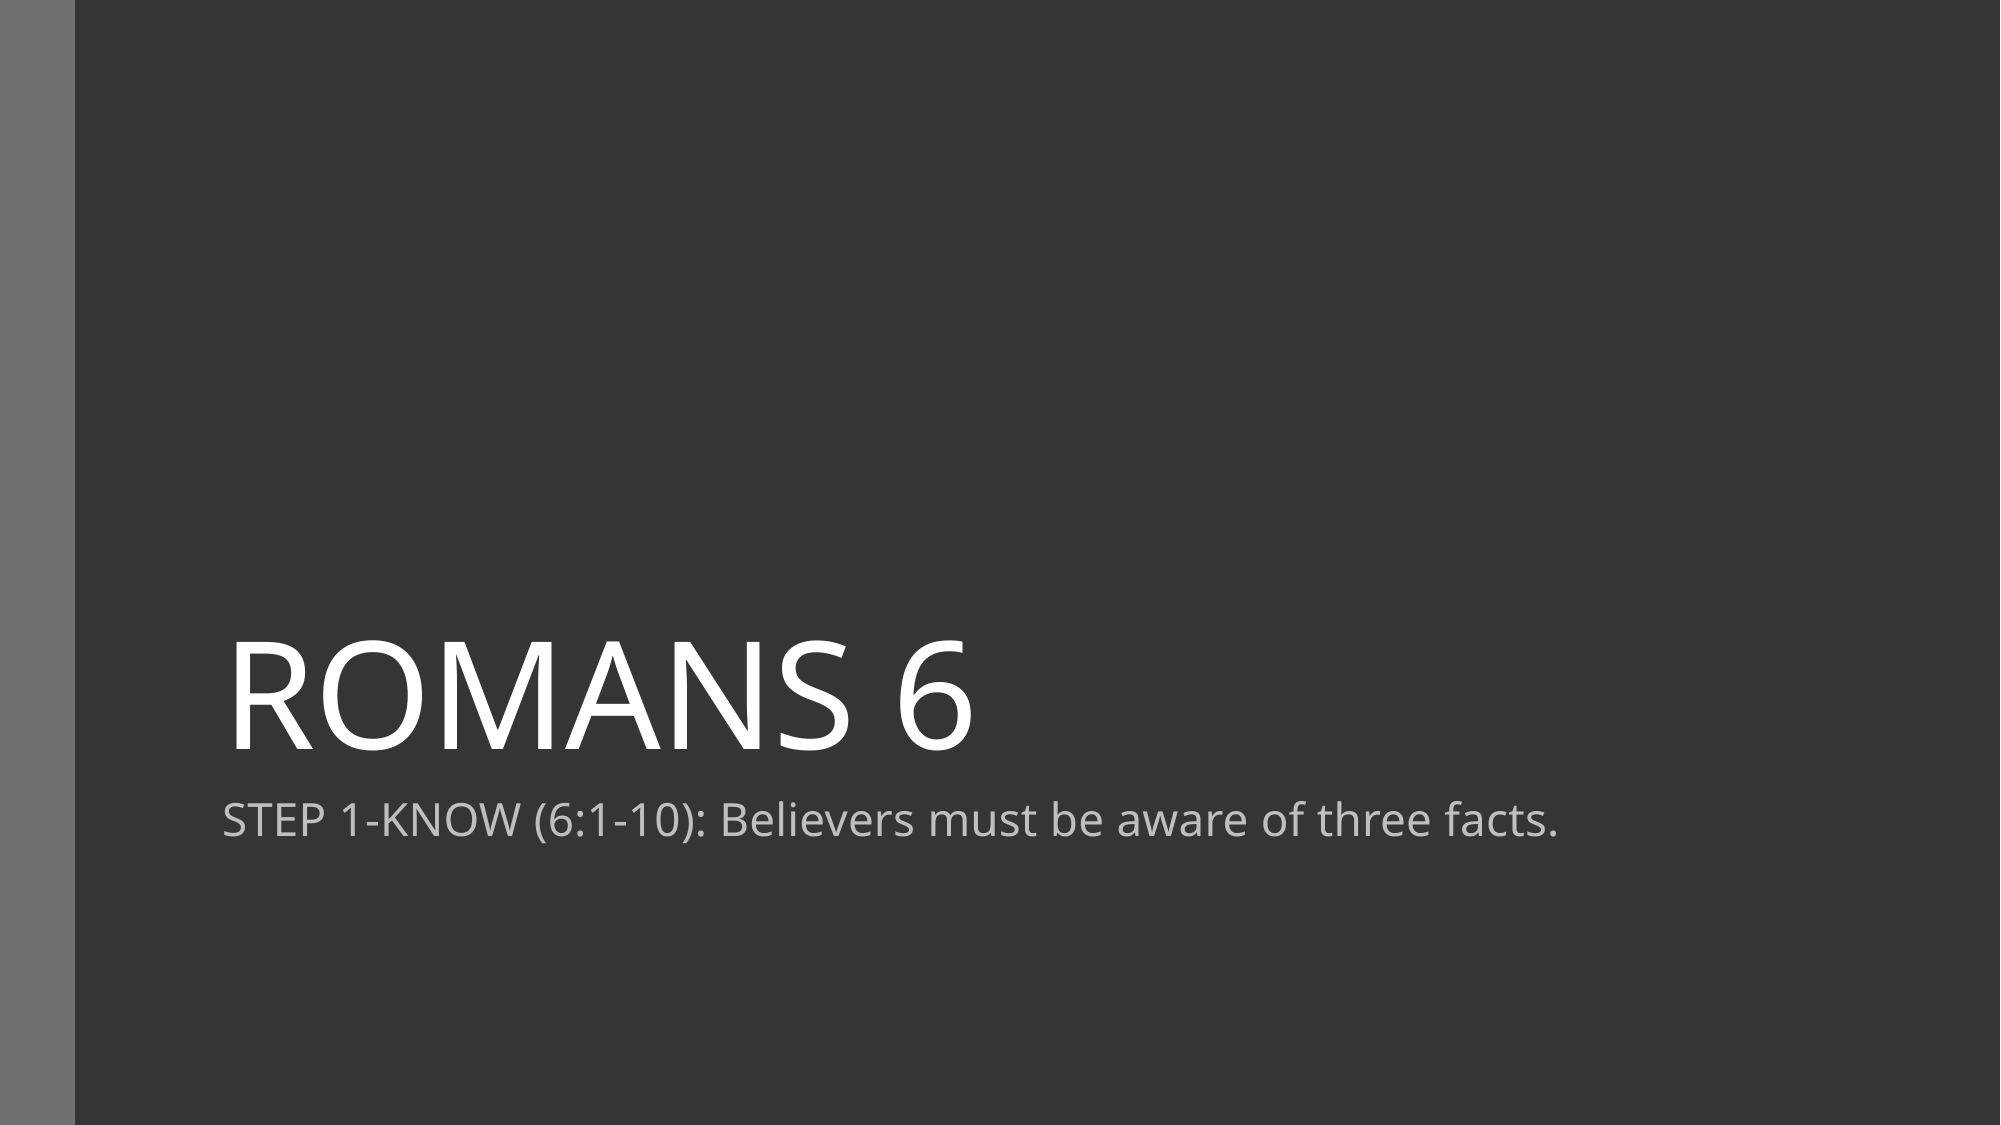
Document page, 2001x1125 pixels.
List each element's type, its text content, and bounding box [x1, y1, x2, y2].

subtitle STEP 1-KNOW (6:1-10): Believers must be aware of three facts. [206, 787, 1752, 1066]
title ROMANS 6 [206, 124, 1752, 787]
